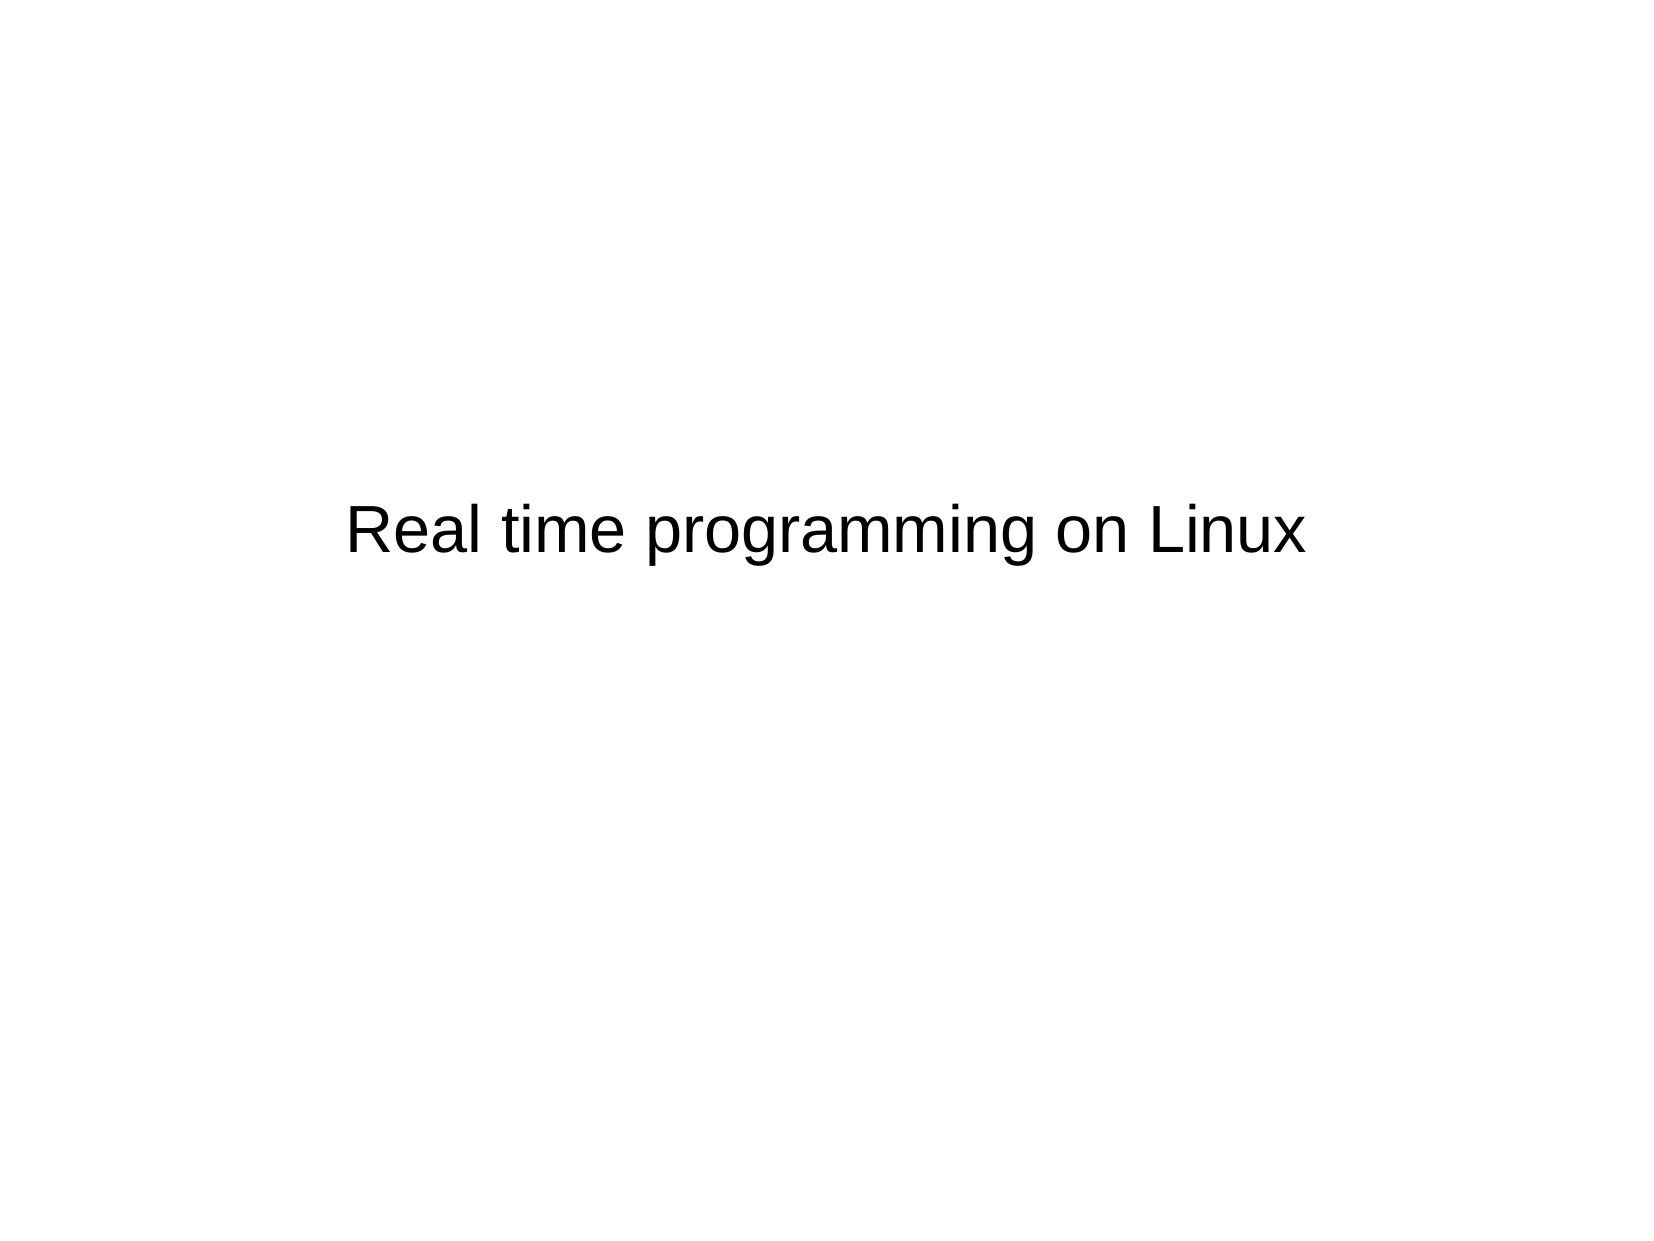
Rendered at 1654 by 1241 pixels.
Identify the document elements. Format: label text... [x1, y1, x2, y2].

subtitle Real time programming on Linux [82, 49, 1571, 1010]
